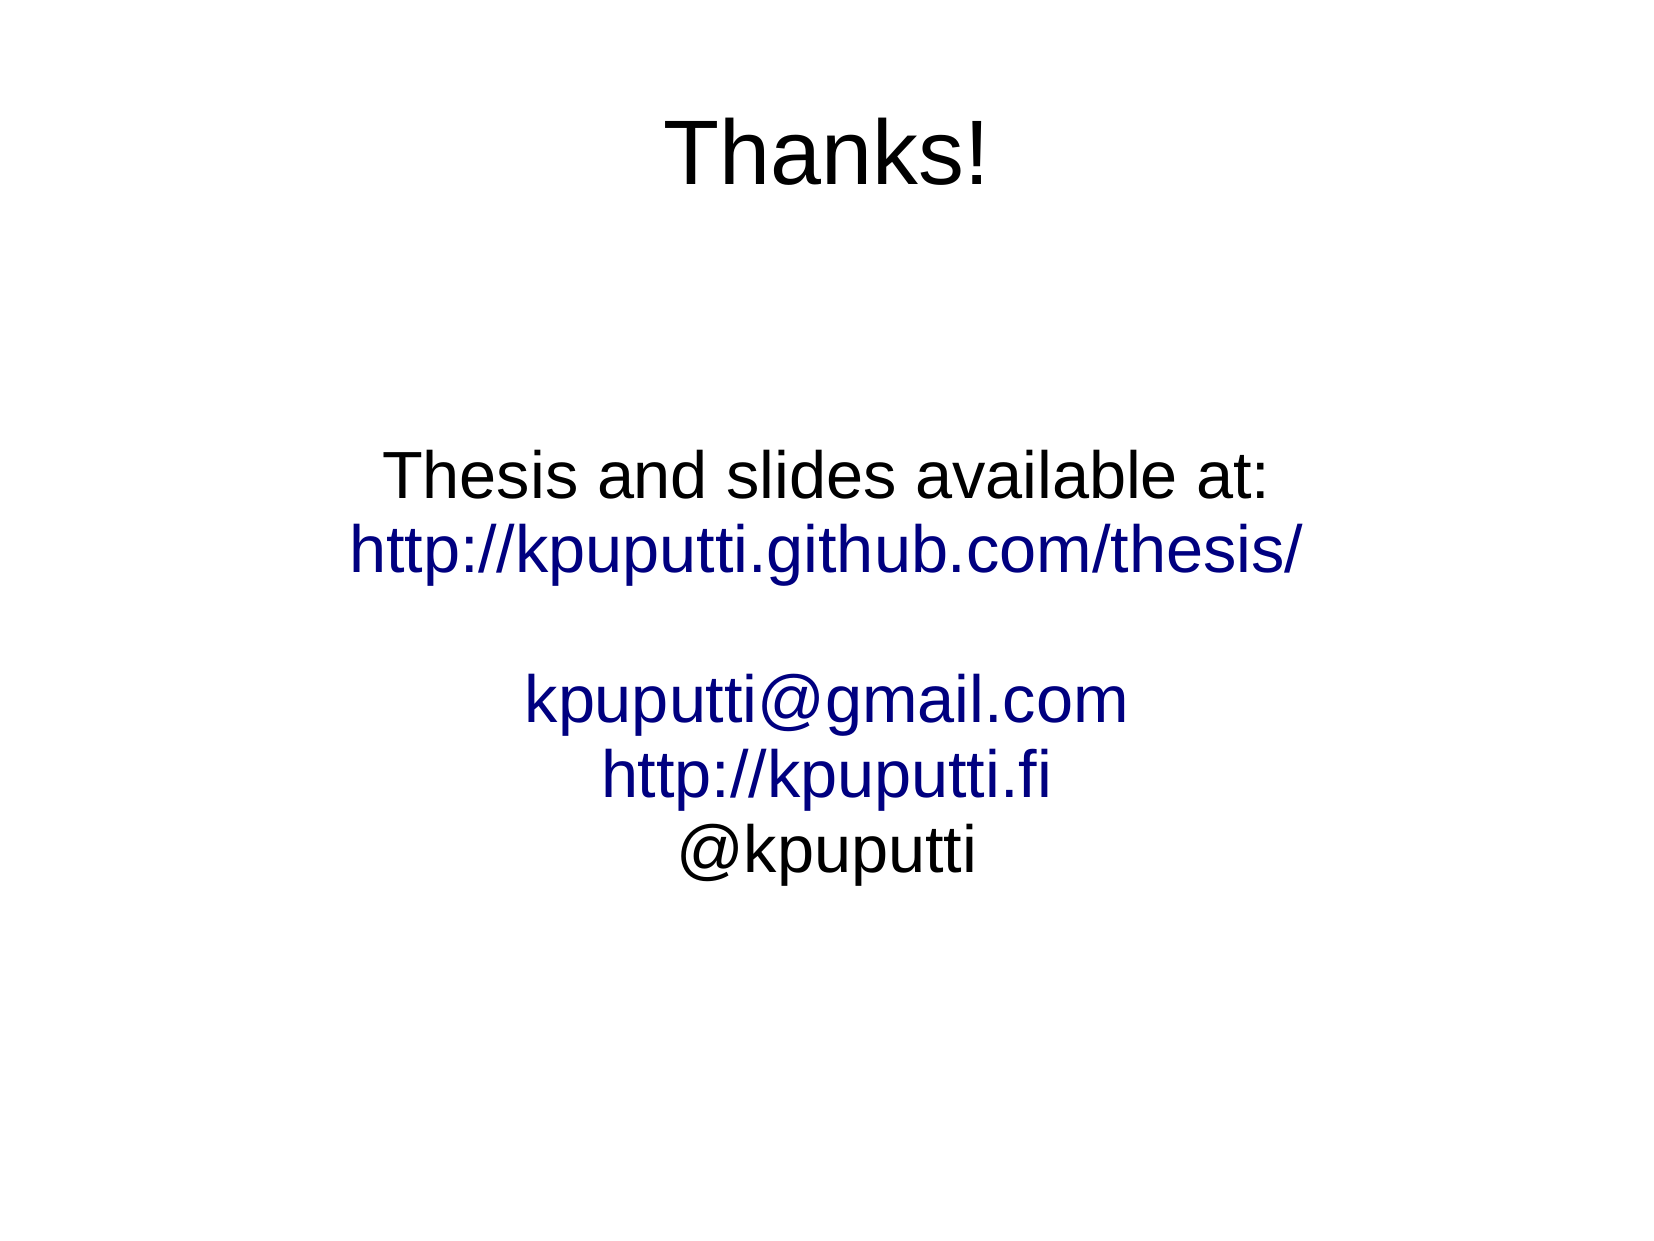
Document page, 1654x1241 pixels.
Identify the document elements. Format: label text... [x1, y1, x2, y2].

title Thanks! [82, 49, 1571, 257]
subtitle Thesis and slides available at: http://kpuputti.github.com/thesis/ kpuputti@gmail.com http://kpuputti.fi @kpuputti [82, 290, 1571, 1109]
